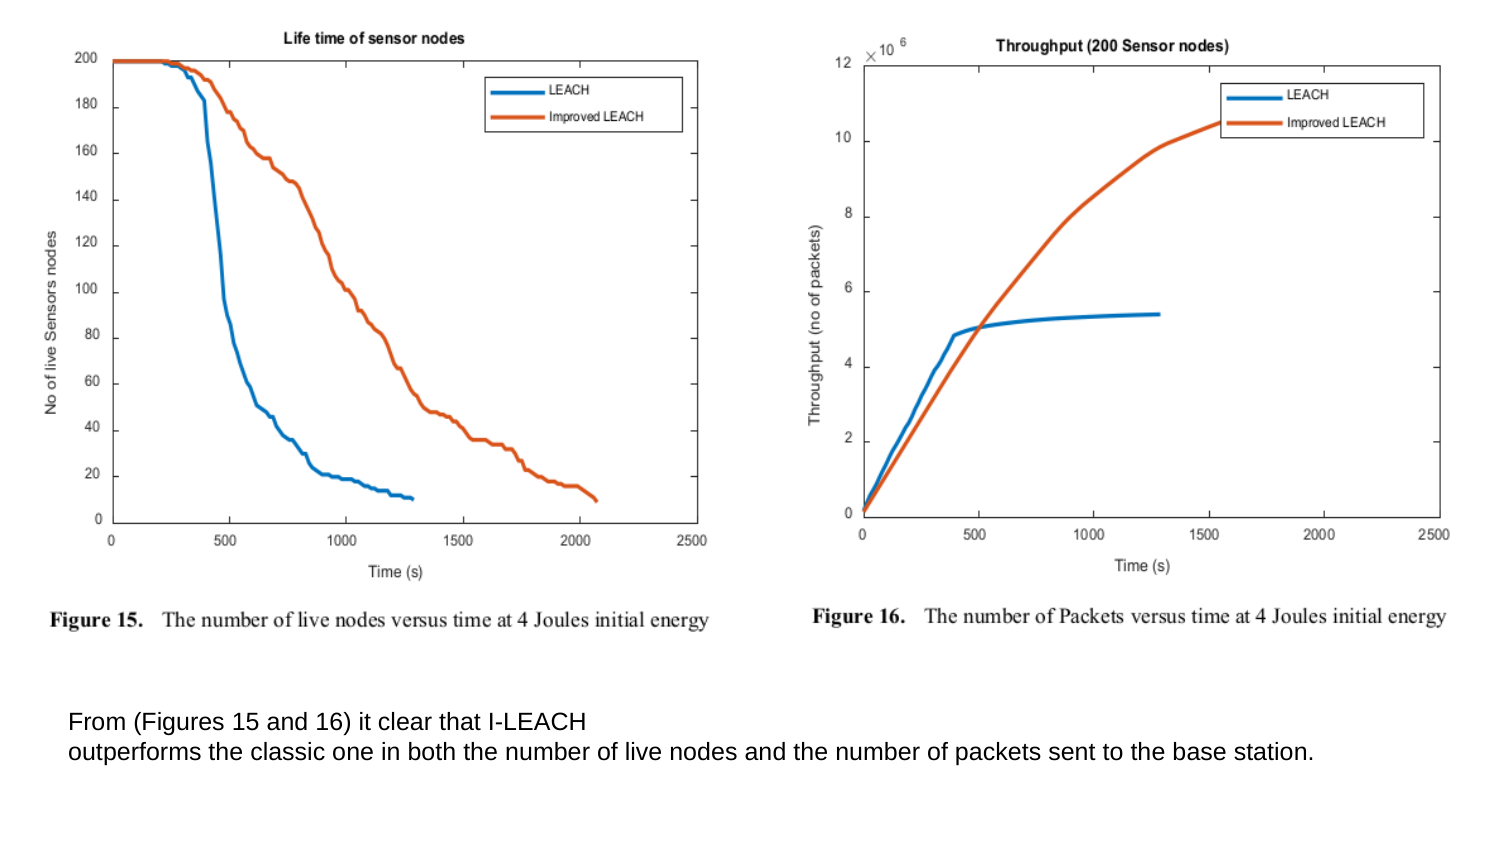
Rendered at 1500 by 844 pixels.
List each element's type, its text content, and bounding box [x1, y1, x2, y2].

picture [744, 30, 1485, 642]
text_box From (Figures 15 and 16) it clear that I-LEACH outperforms the classic one in both the number of live nodes and the number of packets sent to the base station. [53, 690, 1447, 802]
picture [9, 30, 730, 642]
